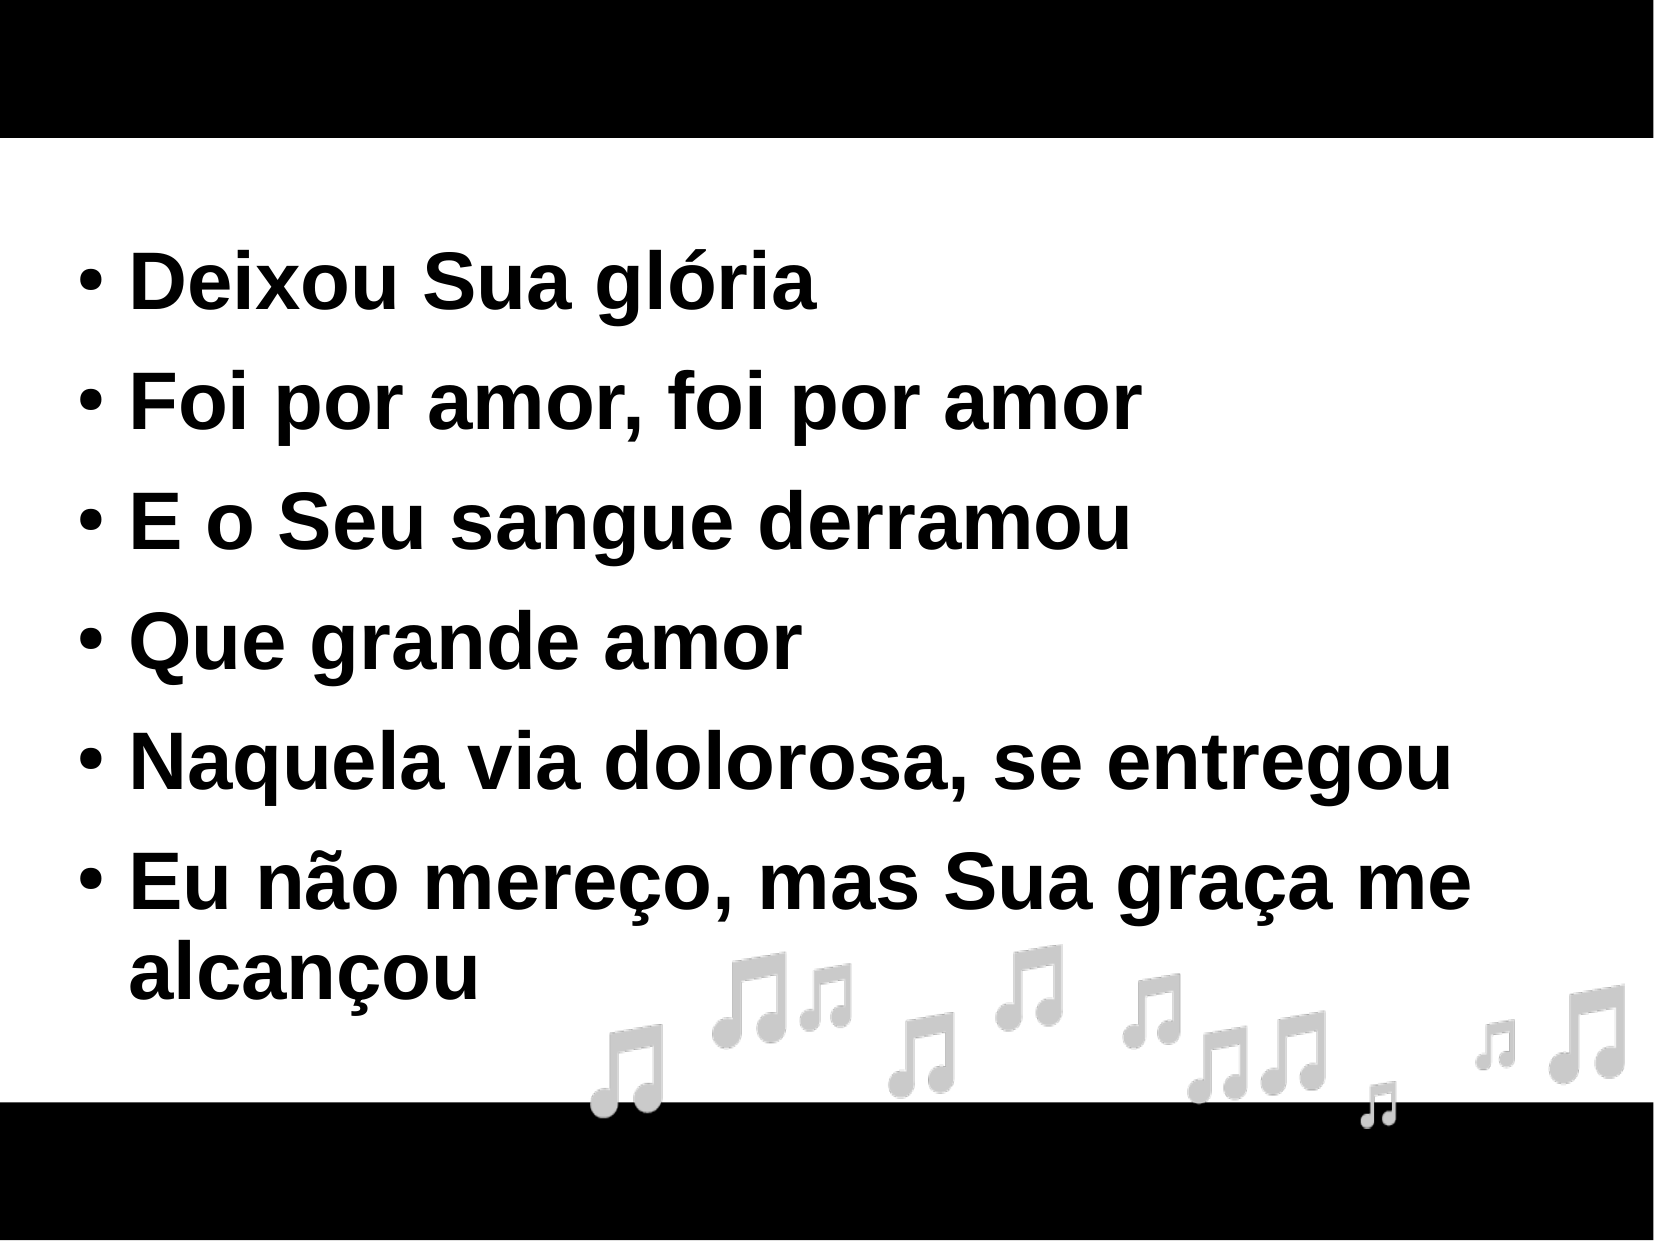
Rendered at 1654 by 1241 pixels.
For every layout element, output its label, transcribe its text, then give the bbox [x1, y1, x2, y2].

list Deixou Sua glória Foi por amor, foi por amor E o Seu sangue derramou Que grande amor Naquela via dolorosa, se entregou Eu não mereço, mas Sua graça me alcançou [59, 236, 1595, 1024]
